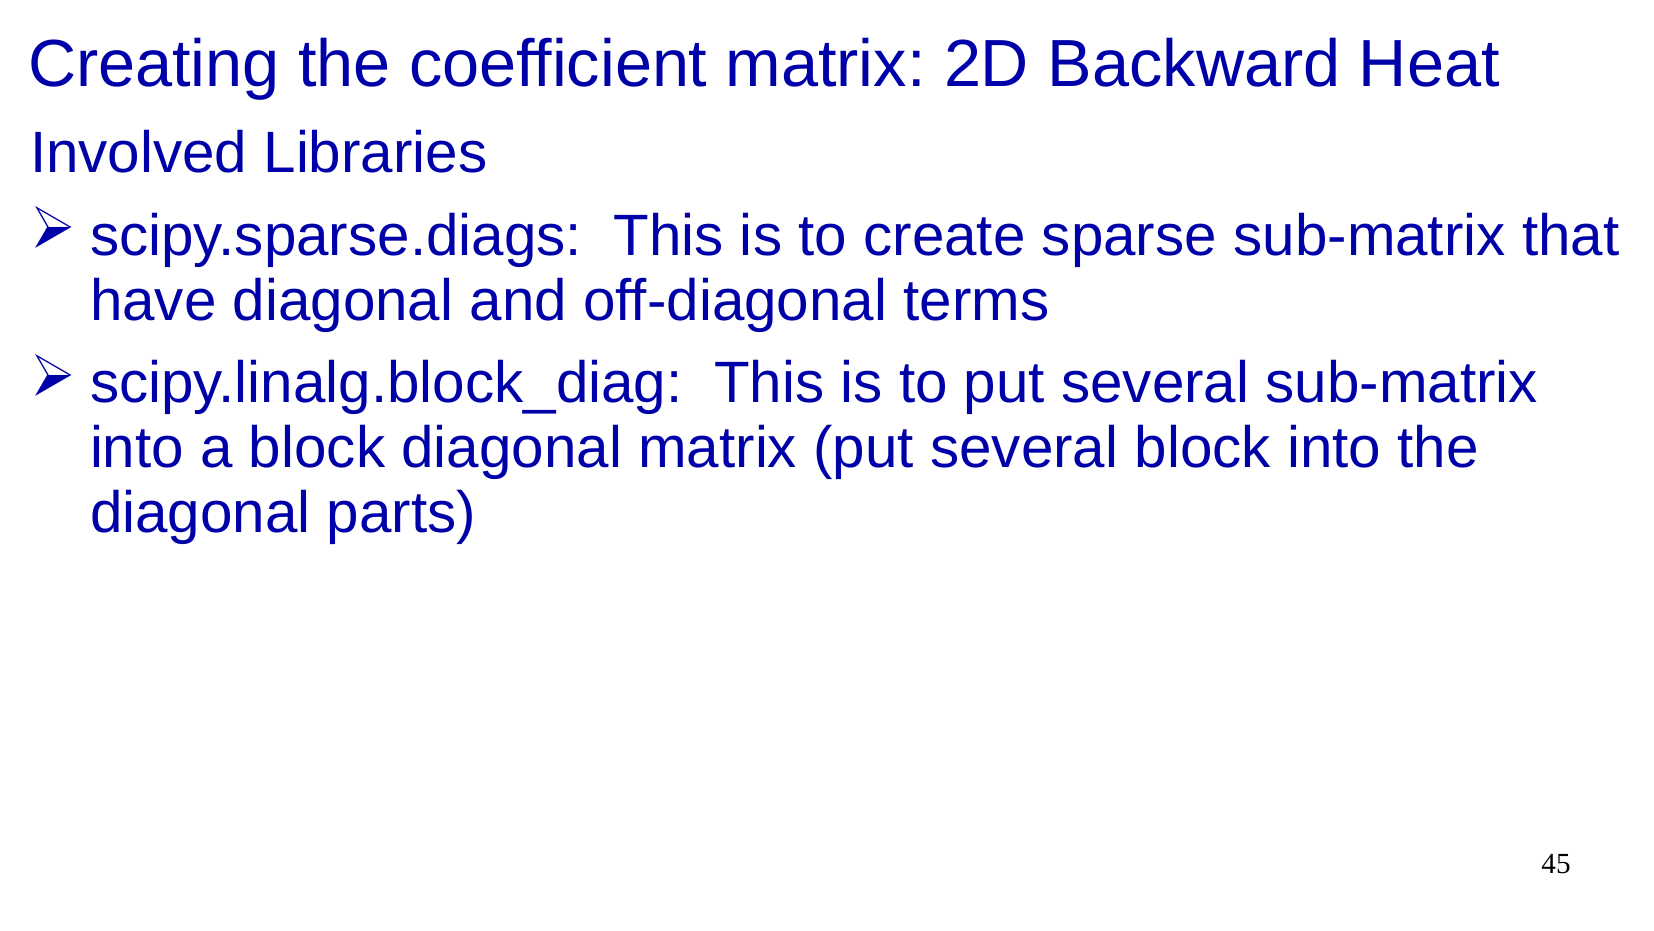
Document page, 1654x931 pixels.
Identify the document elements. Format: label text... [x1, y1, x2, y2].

list Involved Libraries scipy.sparse.diags: This is to create sparse sub-matrix that have diagonal and off-diagonal terms scipy.linalg.block_diag: This is to put several sub-matrix into a block diagonal matrix (put several block into the diagonal parts) [30, 120, 1645, 916]
title Creating the coefficient matrix: 2D Backward Heat [28, 21, 1626, 106]
